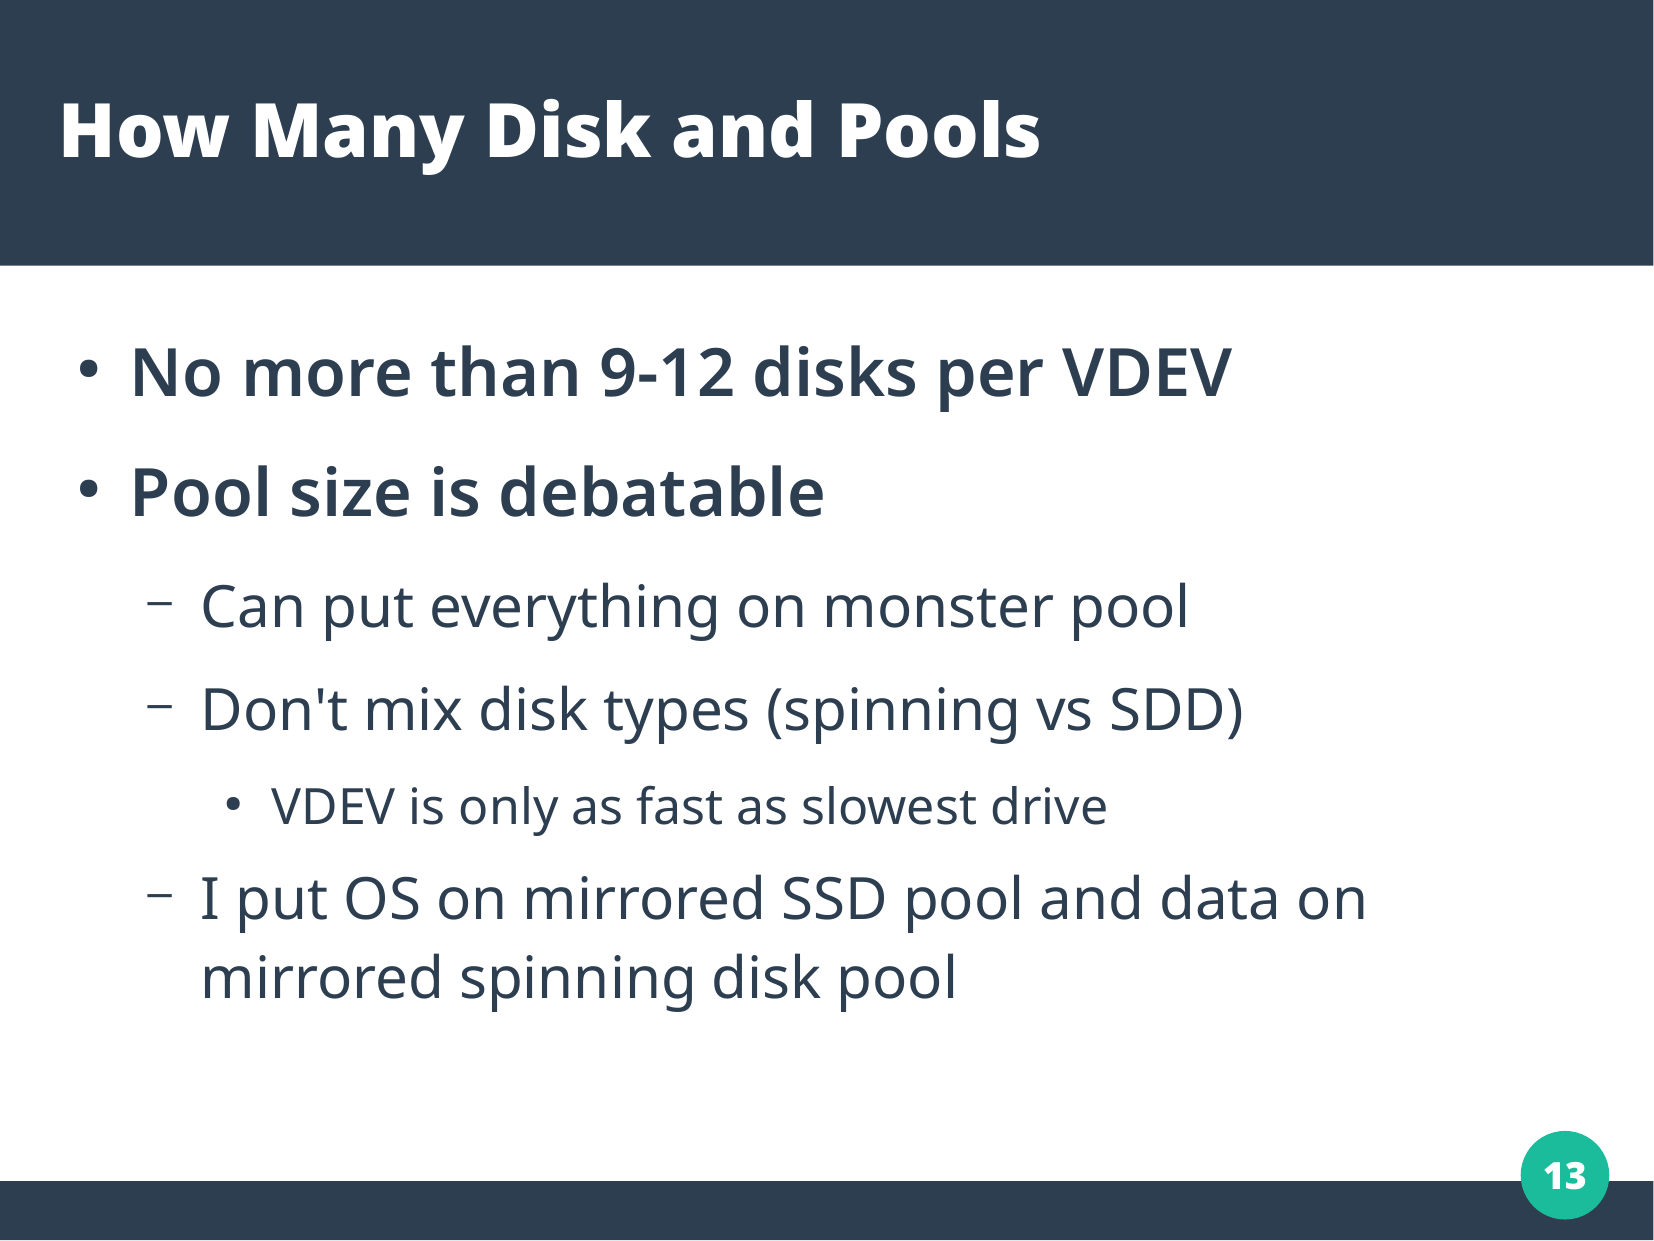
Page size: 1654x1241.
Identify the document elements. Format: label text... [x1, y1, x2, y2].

title How Many Disk and Pools [59, 49, 1595, 207]
list No more than 9-12 disks per VDEV Pool size is debatable Can put everything on monster pool Don't mix disk types (spinning vs SDD) VDEV is only as fast as slowest drive I put OS on mirrored SSD pool and data on mirrored spinning disk pool [59, 324, 1595, 1152]
